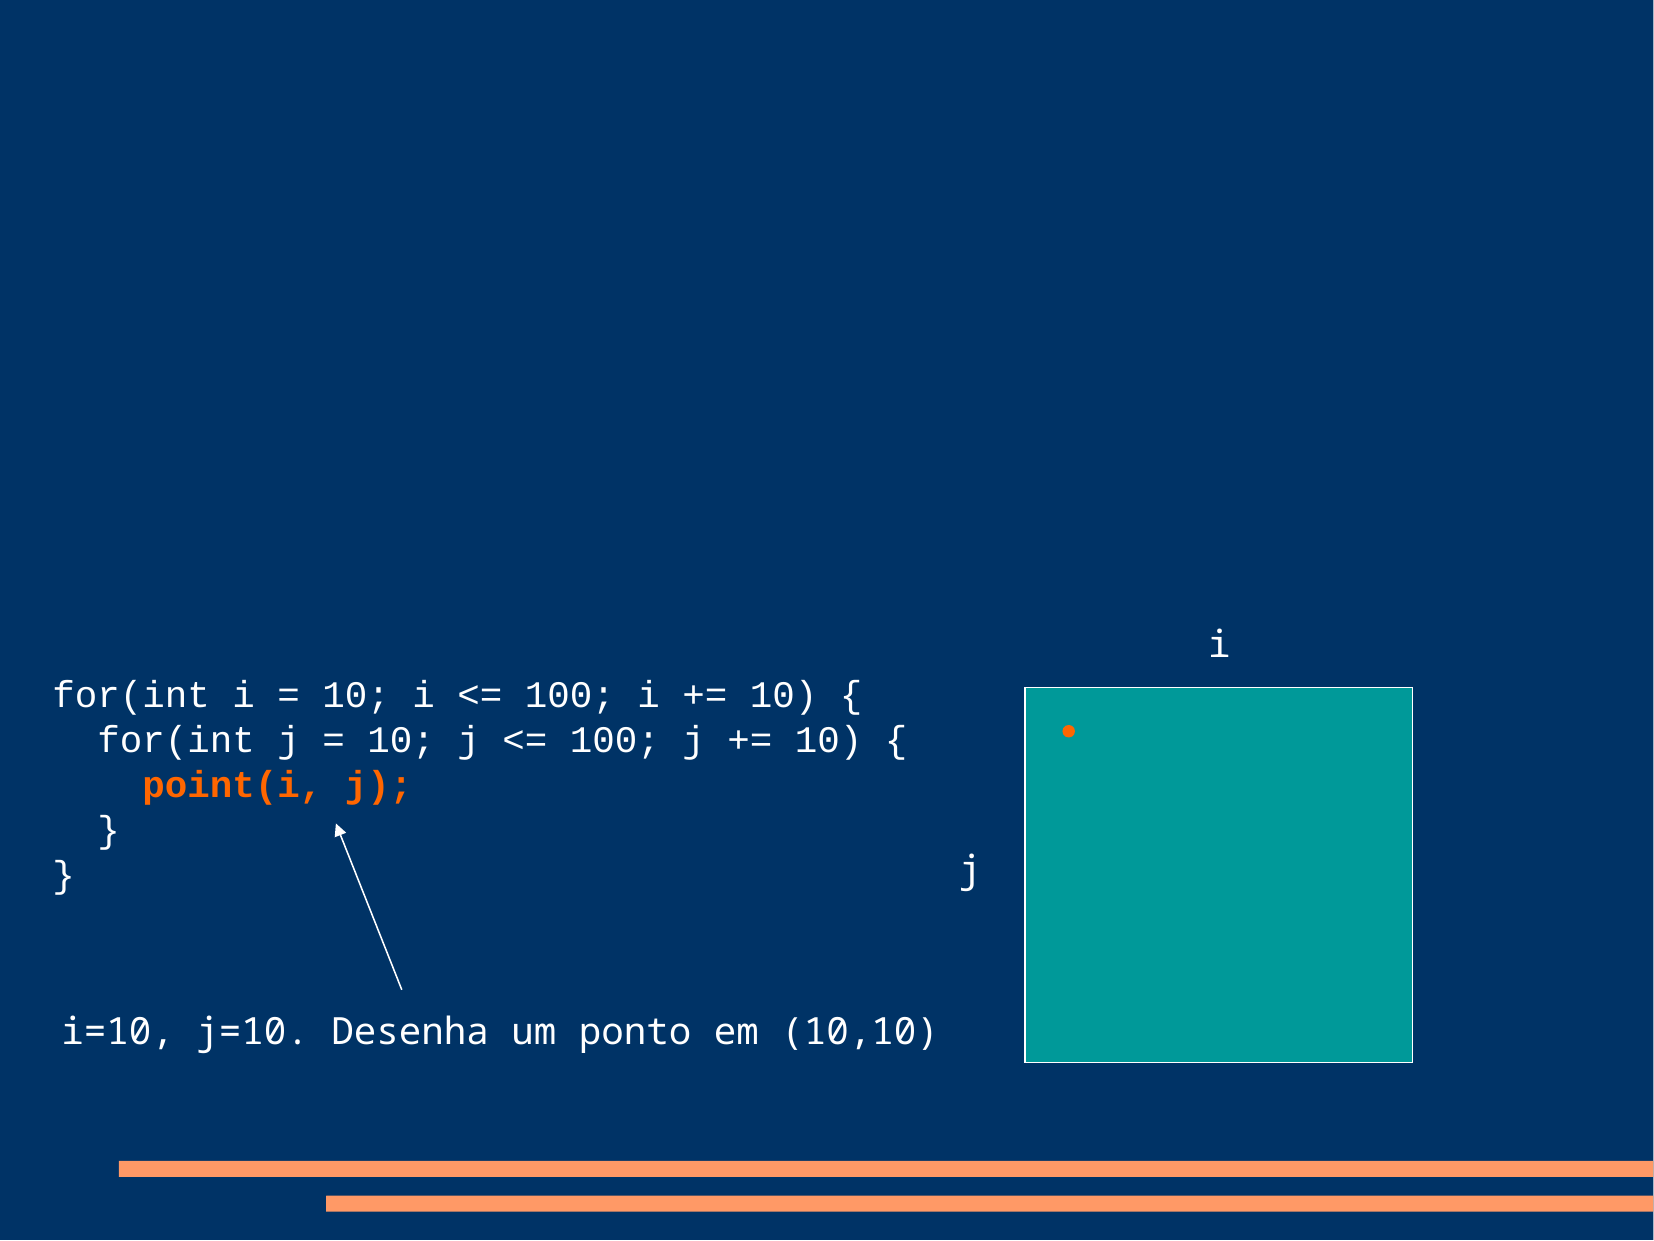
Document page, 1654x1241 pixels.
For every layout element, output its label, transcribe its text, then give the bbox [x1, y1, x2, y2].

text_box j [944, 837, 997, 898]
text_box for(int i = 10; i <= 100; i += 10) { for(int j = 10; j <= 100; j += 10) { point(i, j); } } [37, 662, 963, 903]
text_box [1024, 687, 1413, 1063]
text_box i=10, j=10. Desenha um ponto em (10,10) [46, 999, 977, 1061]
text_box i [1193, 612, 1246, 673]
